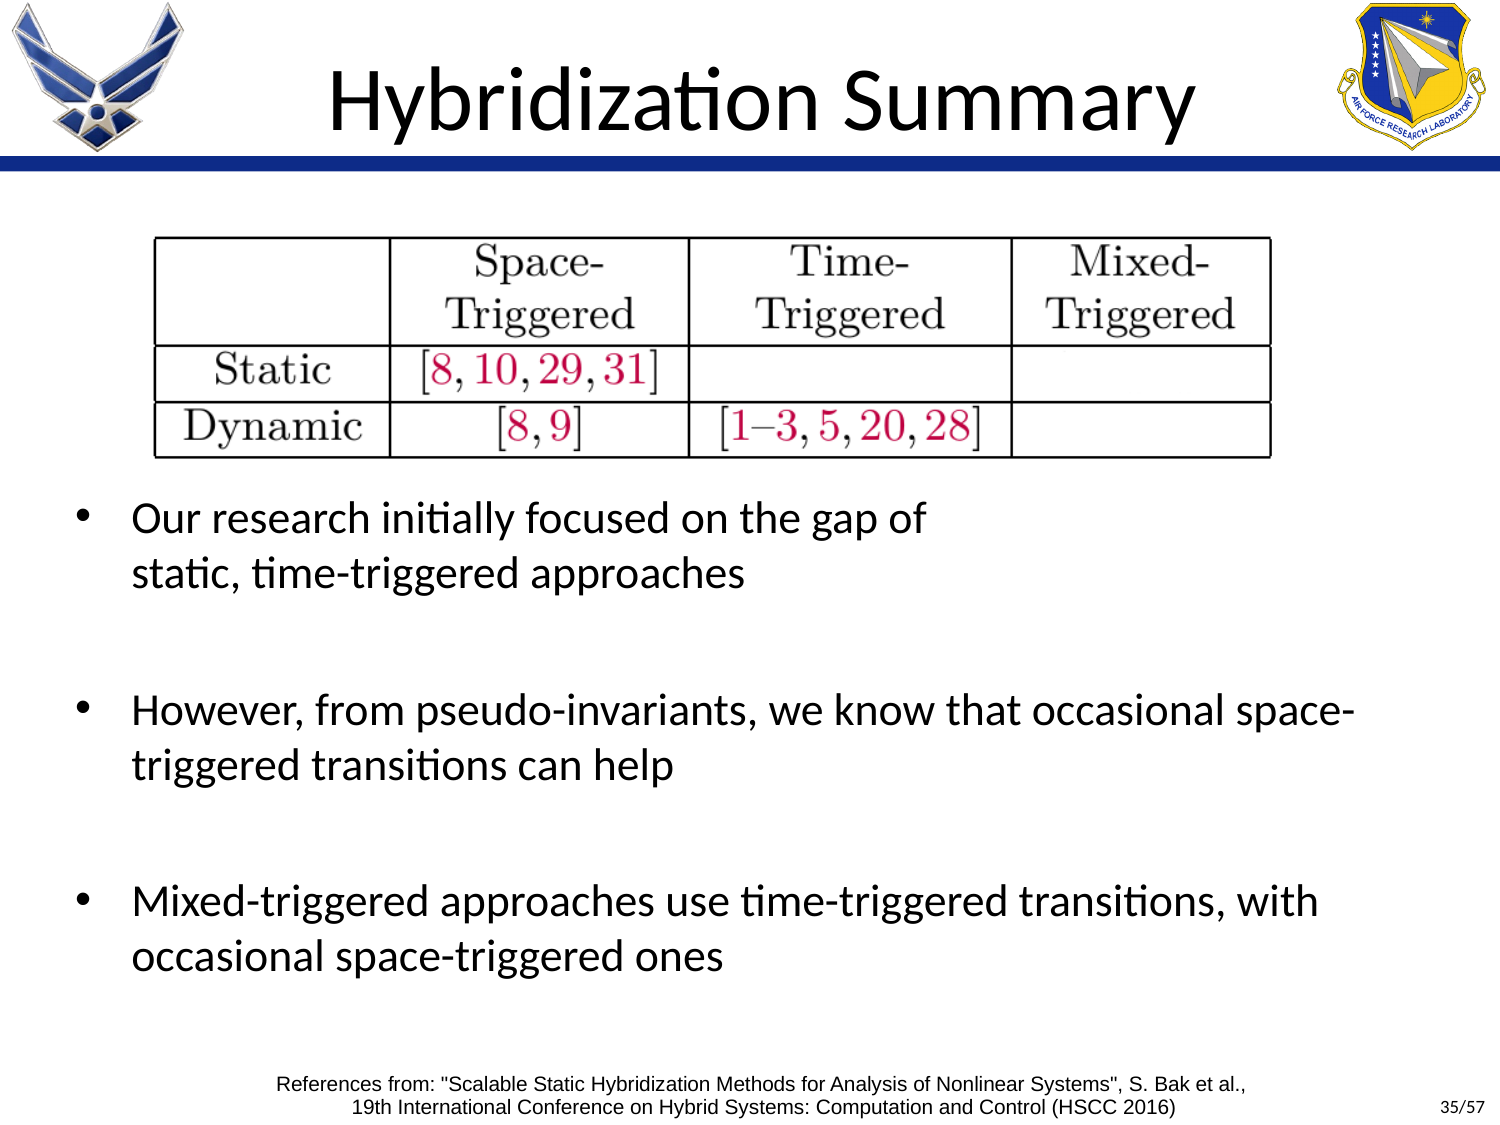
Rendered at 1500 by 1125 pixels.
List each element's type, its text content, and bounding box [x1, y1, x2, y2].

picture [2, 0, 87, 156]
text_box References from: "Scalable Static Hybridization Methods for Analysis of Nonlinear Systems", S. Bak et al., 19th International Conference on Hybrid Systems: Computation and Control (HSCC 2016) [0, 1065, 1500, 1125]
picture [150, 233, 1282, 465]
title Hybridization Summary [87, 0, 1438, 188]
list Our research initially focused on the gap of static, time-triggered approaches However, from pseudo-invariants, we know that occasional space-triggered transitions can help Mixed-triggered approaches use time-triggered transitions, with occasional space-triggered ones [60, 479, 1456, 976]
picture [1438, 3, 1486, 151]
